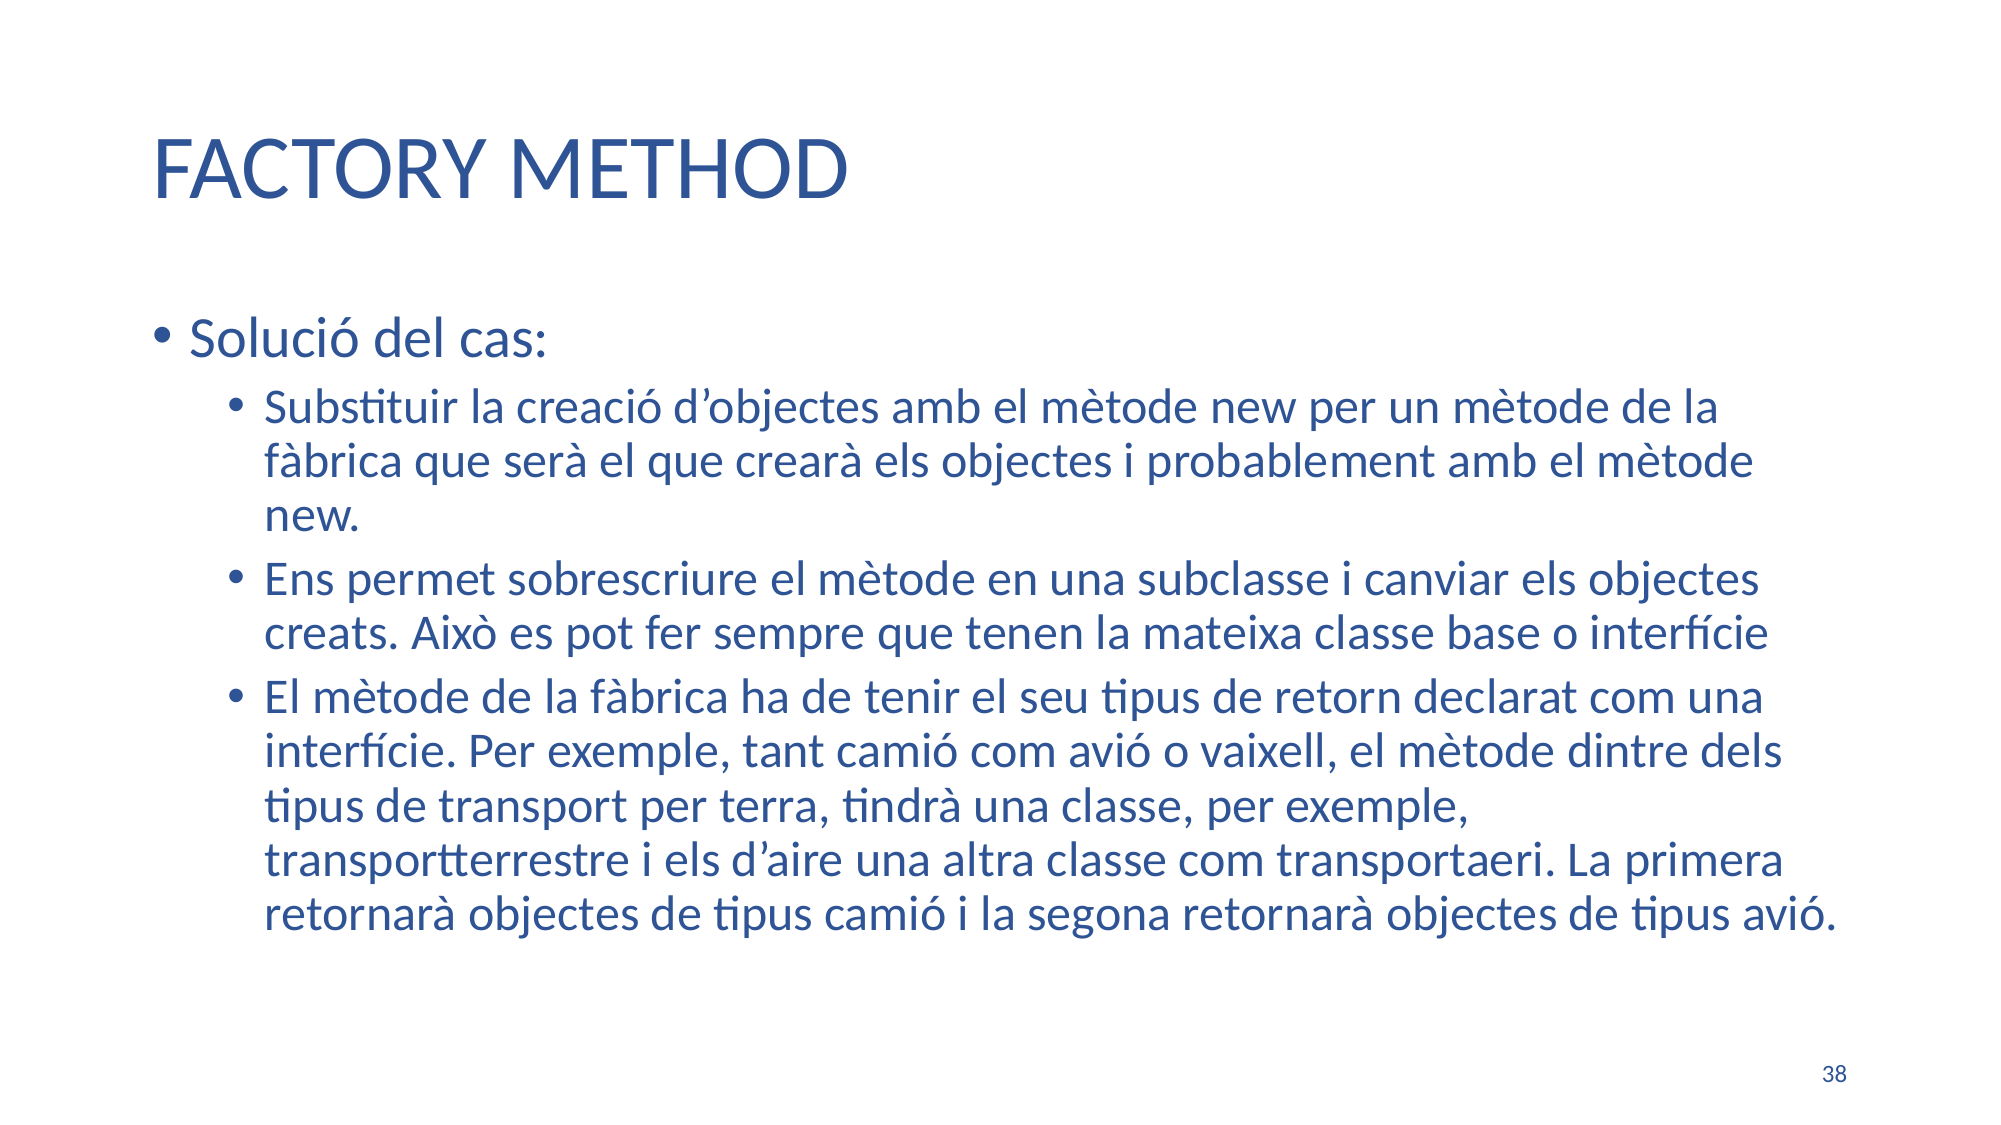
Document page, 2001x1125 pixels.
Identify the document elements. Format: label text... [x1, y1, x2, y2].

title FACTORY METHOD [137, 59, 1863, 278]
list Solució del cas: Substituir la creació d’objectes amb el mètode new per un mètode de la fàbrica que serà el que crearà els objectes i probablement amb el mètode new. Ens permet sobrescriure el mètode en una subclasse i canviar els objectes creats. Això es pot fer sempre que tenen la mateixa classe base o interfície El mètode de la fàbrica ha de tenir el seu tipus de retorn declarat com una interfície. Per exemple, tant camió com avió o vaixell, el mètode dintre dels tipus de transport per terra, tindrà una classe, per exemple, transportterrestre i els d’aire una altra classe com transportaeri. La primera retornarà objectes de tipus camió i la segona retornarà objectes de tipus avió. [137, 299, 1863, 1014]
slide_number <number> [1412, 1042, 1863, 1103]
